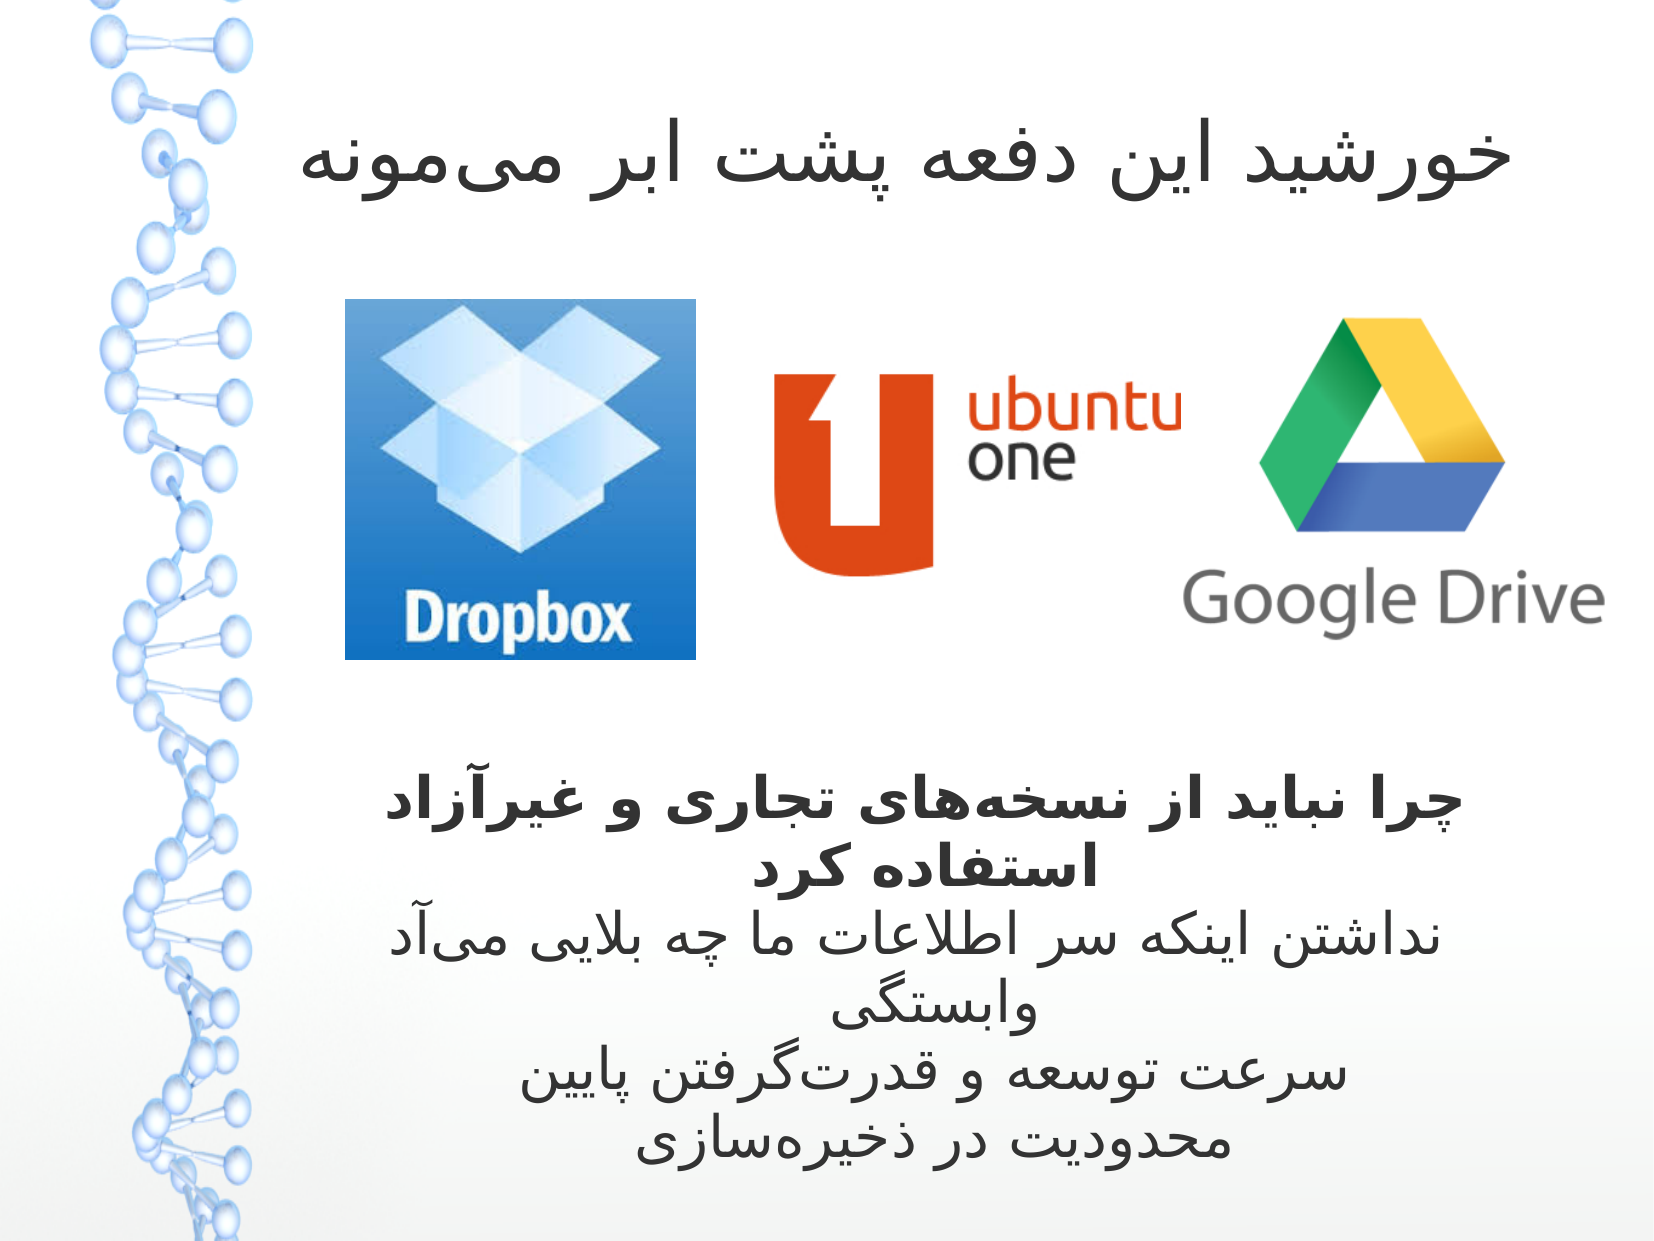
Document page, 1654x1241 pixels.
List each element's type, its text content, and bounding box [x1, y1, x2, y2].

title خورشید این‌ دفعه پشت ابر می‌مونه [269, 49, 1571, 257]
subtitle چرا نباید از نسخه‌های تجاری و غیرآزاد استفاده کرد نداشتن اینکه سر اطلاعات ما چه بلایی می‌آد وابستگی سرعت توسعه و قدرت‌گرفتن پایین محدودیت در ذخیره‌سازی [291, 670, 1561, 1241]
picture [0, 0, 1654, 1241]
